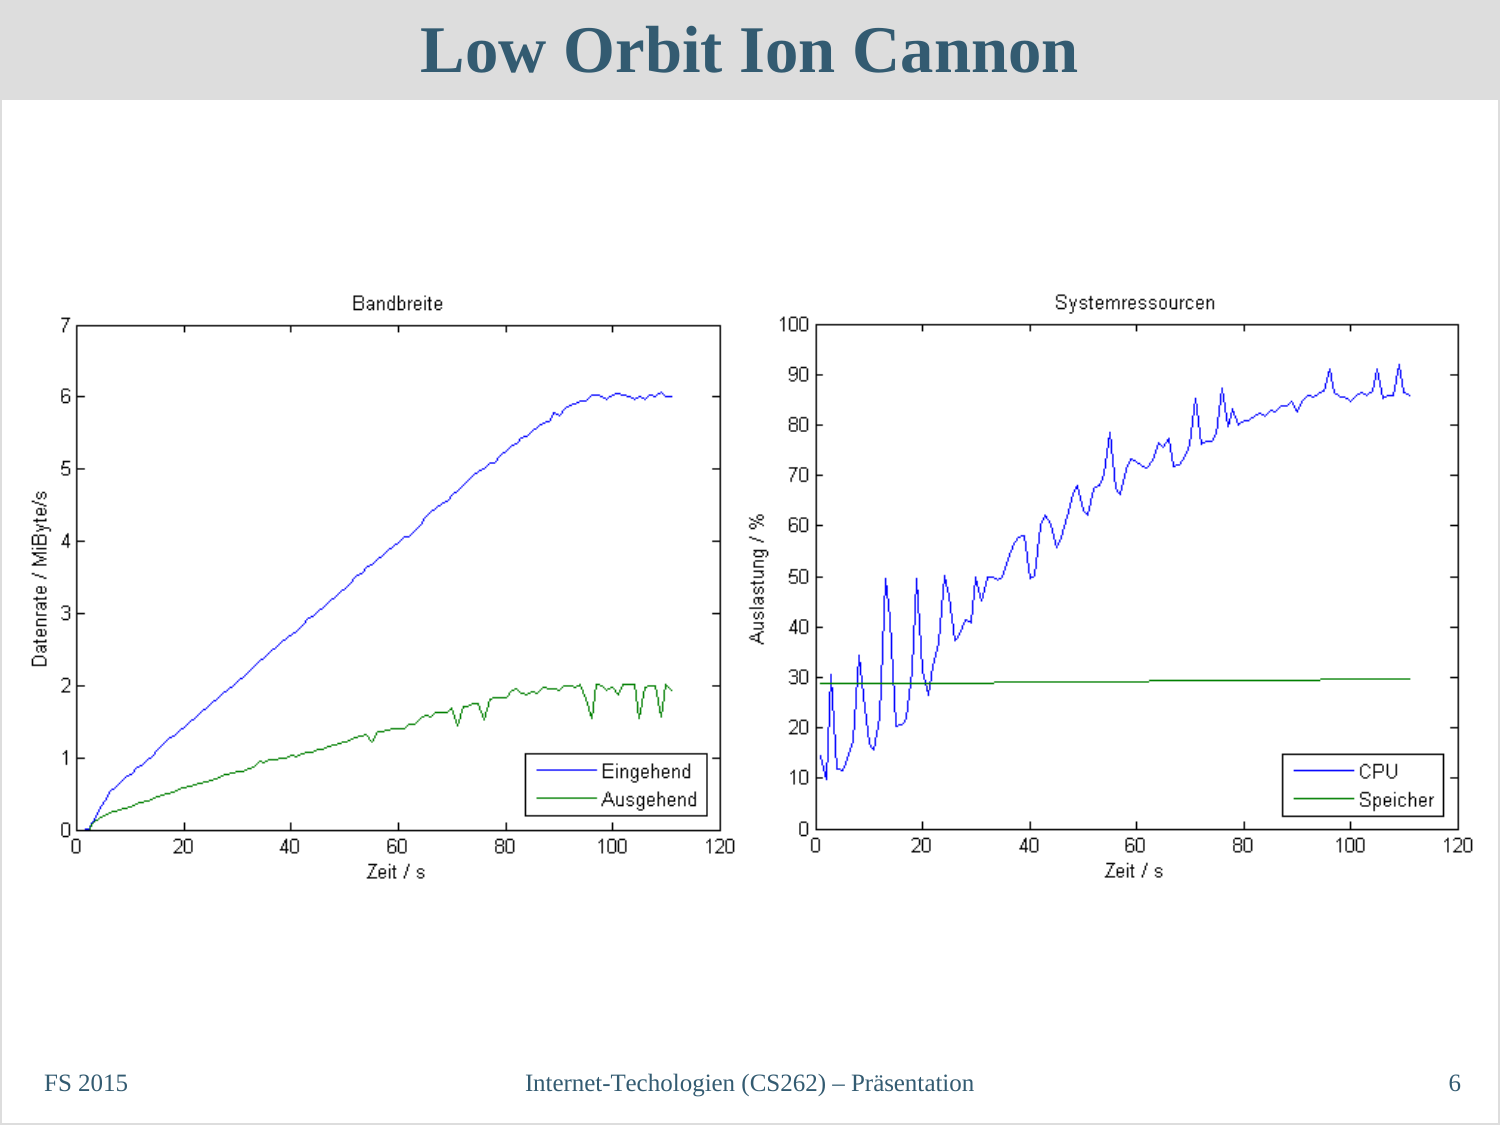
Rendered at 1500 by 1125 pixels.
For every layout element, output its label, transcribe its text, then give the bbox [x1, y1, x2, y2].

title Low Orbit Ion Cannon [0, 0, 1500, 100]
text_box Internet-Techologien (CS262) – Präsentation [300, 1058, 1201, 1107]
text_box <Nummer> [1375, 1058, 1477, 1097]
picture [0, 277, 1500, 898]
text_box FS 2015 [29, 1058, 195, 1097]
